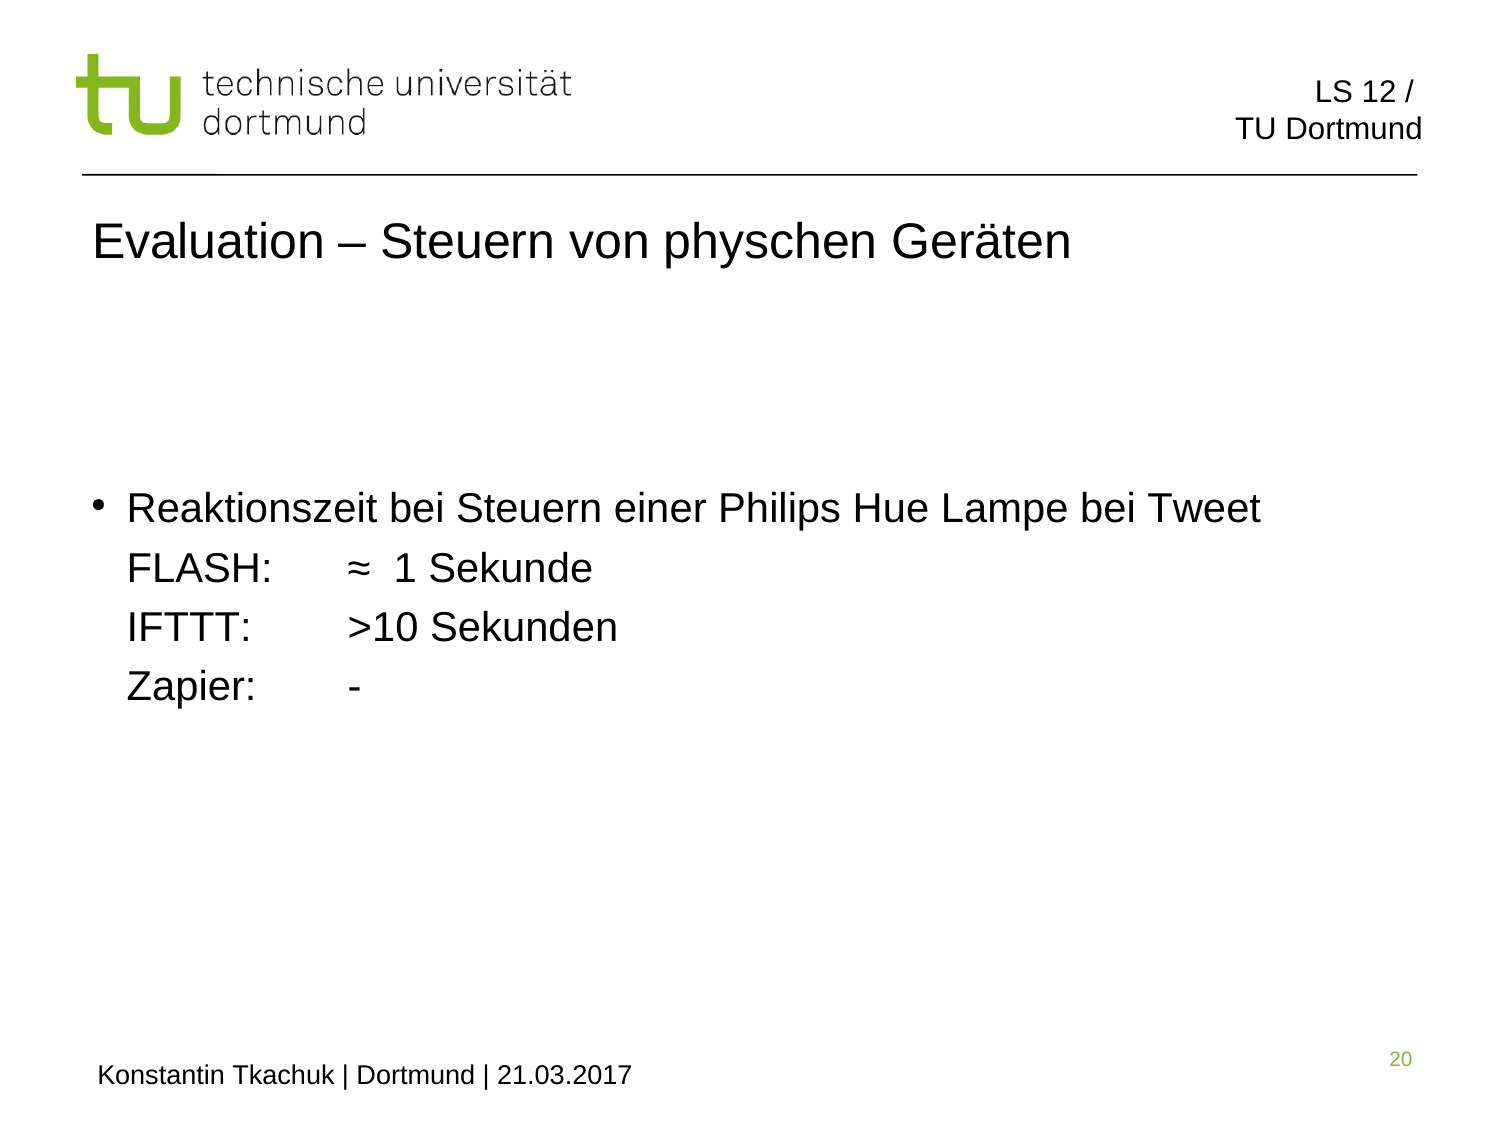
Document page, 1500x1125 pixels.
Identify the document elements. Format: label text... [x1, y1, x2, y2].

picture [76, 54, 573, 145]
title Evaluation – Steuern von physchen Geräten [77, 183, 1411, 295]
text_box Konstantin Tkachuk | Dortmund | 21.03.2017 [82, 1049, 733, 1085]
list Reaktionszeit bei Steuern einer Philips Hue Lampe bei Tweet FLASH: ≈ 1 Sekunde IFTTT: >10 Sekunden Zapier: - [76, 295, 1410, 956]
